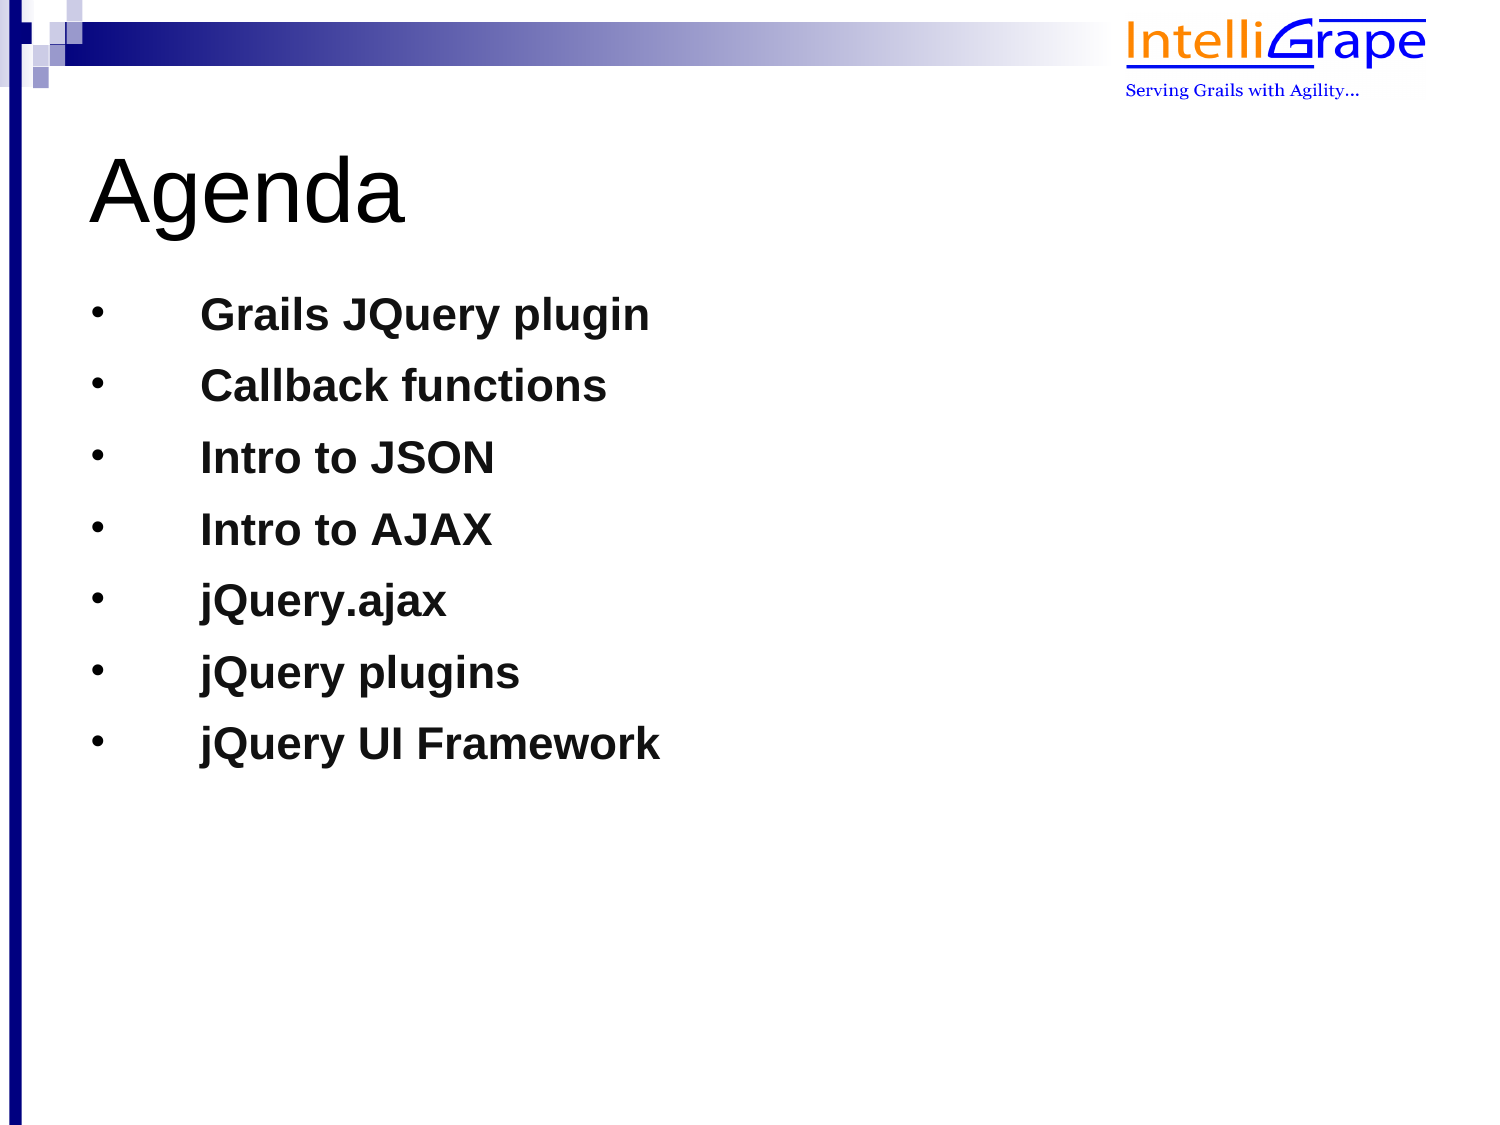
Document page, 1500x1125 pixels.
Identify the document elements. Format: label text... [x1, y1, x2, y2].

picture [1125, 12, 1426, 100]
list Grails JQuery plugin Callback functions Intro to JSON Intro to AJAX jQuery.ajax jQuery plugins jQuery UI Framework [75, 276, 1387, 1065]
title Agenda [75, 74, 1423, 298]
